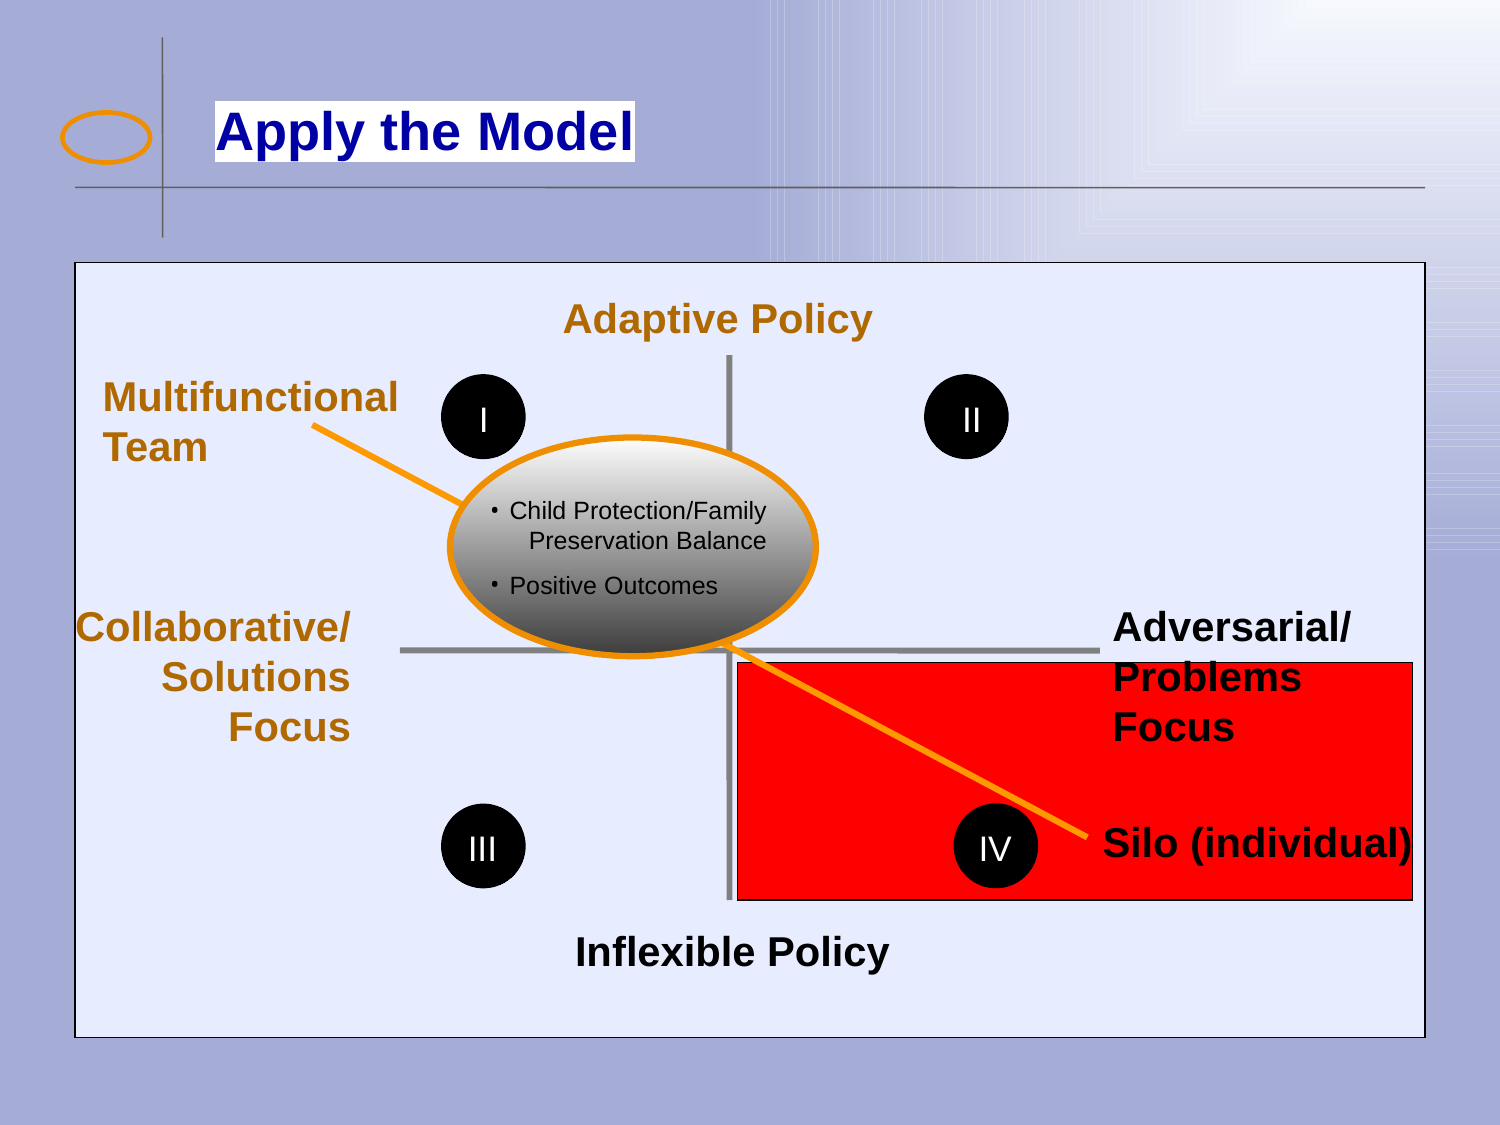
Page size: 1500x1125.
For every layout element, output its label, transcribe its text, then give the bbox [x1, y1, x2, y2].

text_box IV [979, 826, 1012, 868]
text_box I [479, 397, 489, 439]
text_box Silo (individual) [1087, 808, 1428, 874]
text_box III [468, 826, 497, 869]
text_box Child Protection/Family Preservation Balance Positive Outcomes [475, 487, 795, 608]
text_box Multifunctional Team [87, 362, 438, 478]
text_box Inflexible Policy [575, 925, 963, 975]
text_box II [962, 397, 982, 439]
title Apply the Model [200, 45, 1426, 213]
text_box Adversarial/ Problems Focus [1112, 600, 1425, 750]
text_box Collaborative/ Solutions Focus [75, 600, 388, 750]
text_box Adaptive Policy [562, 292, 962, 342]
text_box [75, 262, 1425, 1037]
